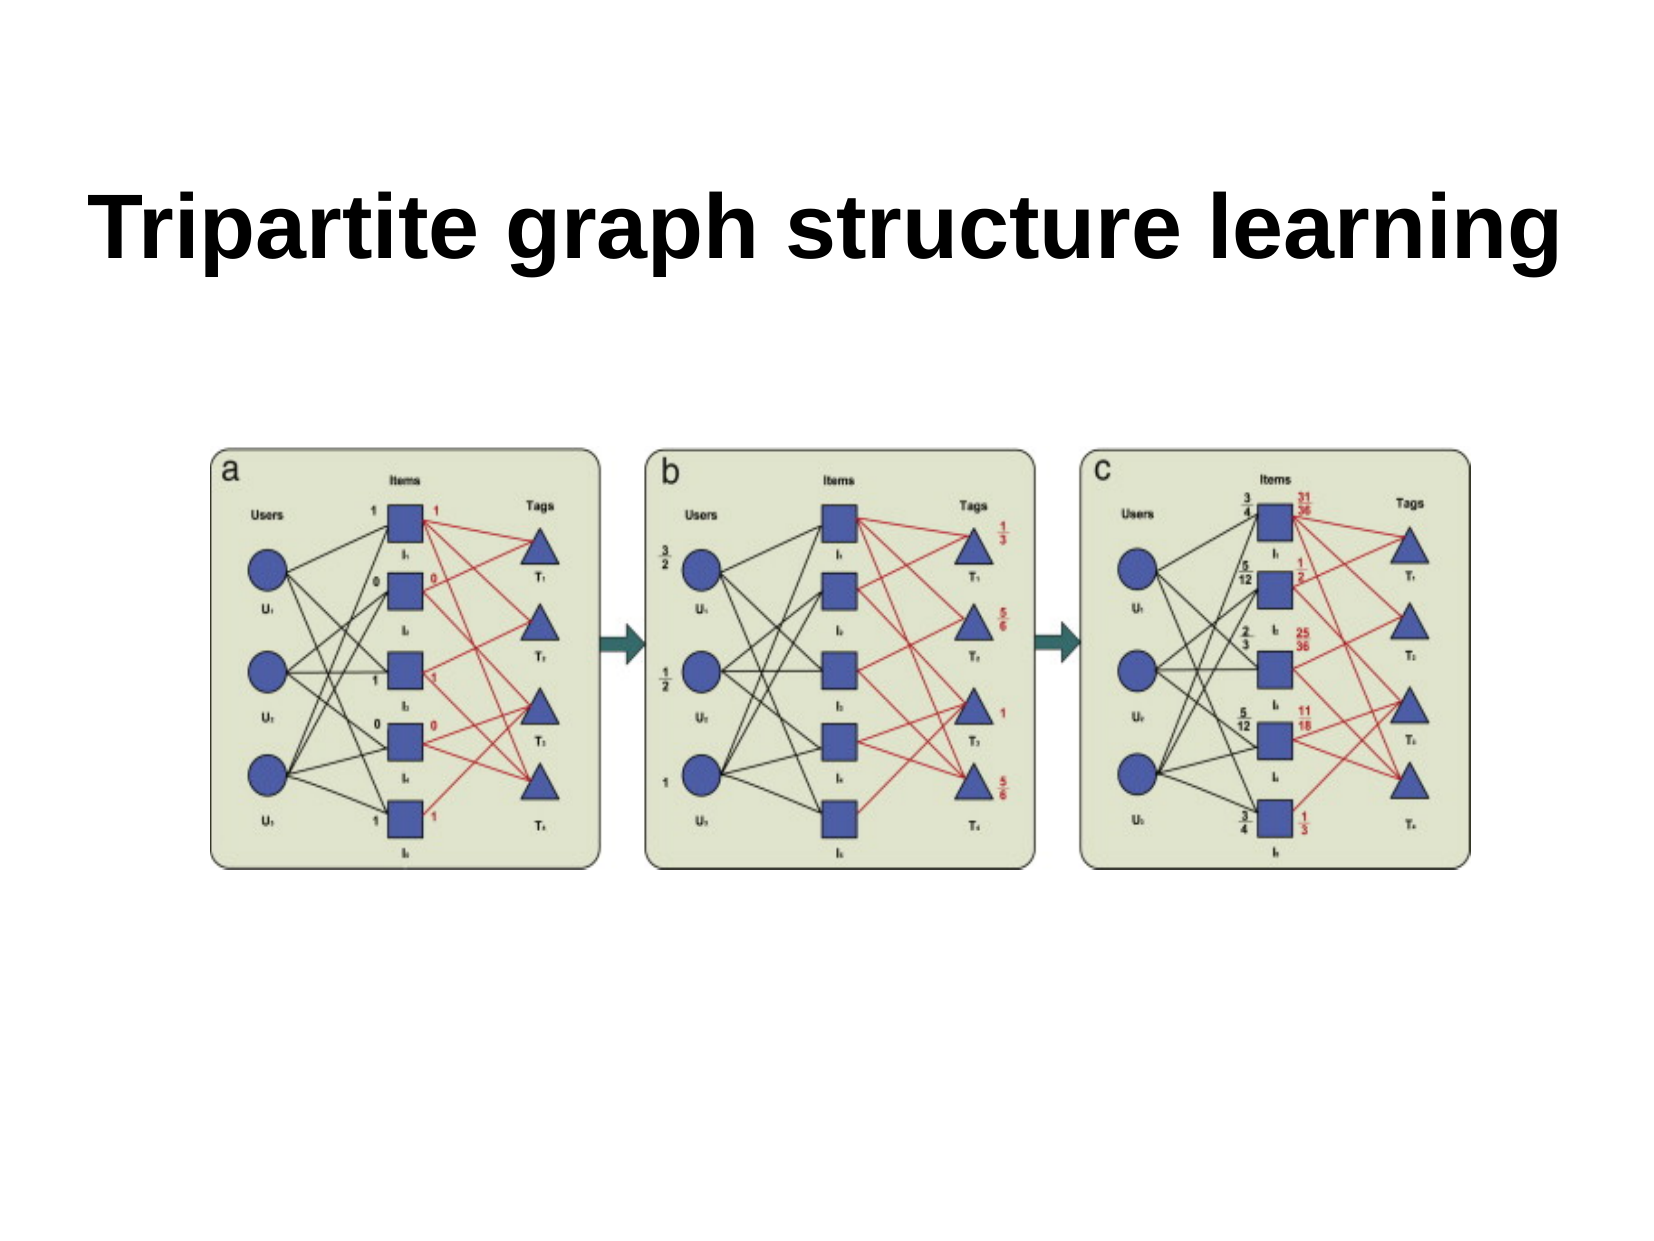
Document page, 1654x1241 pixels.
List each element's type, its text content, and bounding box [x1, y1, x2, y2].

picture [210, 446, 1471, 871]
title Tripartite graph structure learning [82, 122, 1571, 331]
